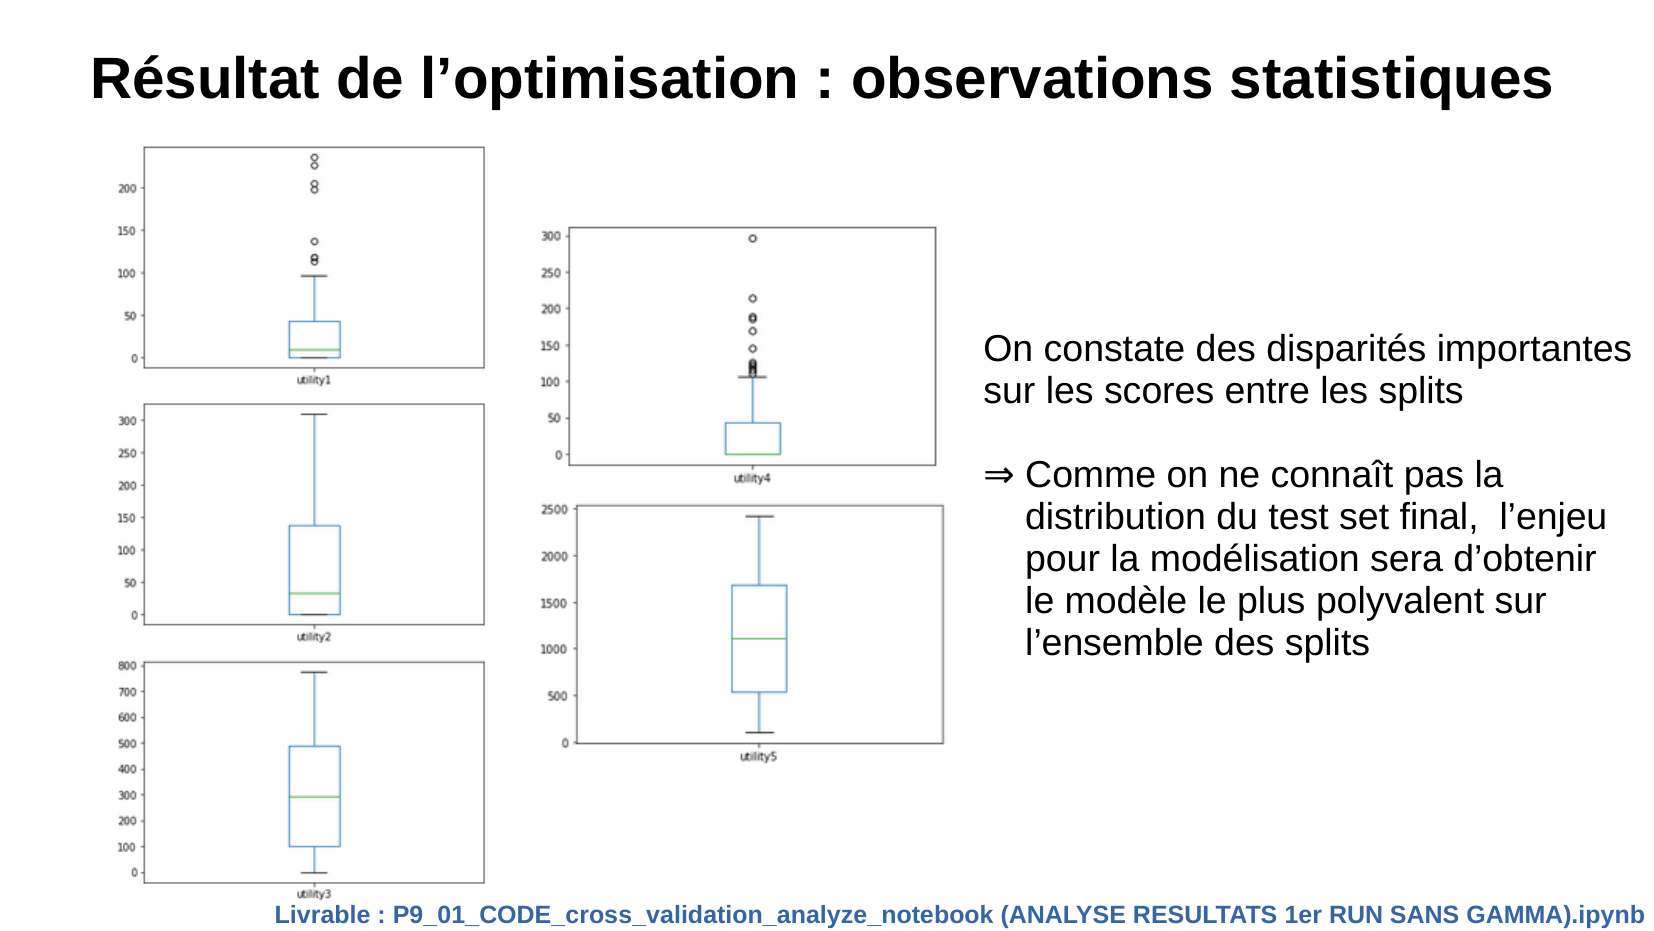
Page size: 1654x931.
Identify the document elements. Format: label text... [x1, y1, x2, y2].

text_box On constate des disparités importantes sur les scores entre les splits ⇒ Comme on ne connaît pas la distribution du test set final, l’enjeu pour la modélisation sera d’obtenir le modèle le plus polyvalent sur l’ensemble des splits [968, 319, 1654, 839]
text_box Résultat de l’optimisation : observations statistiques [75, 38, 1571, 119]
picture [528, 213, 957, 768]
text_box Livrable : P9_01_CODE_cross_validation_analyze_notebook (ANALYSE RESULTATS 1er RUN SANS GAMMA).ipynb [224, 893, 1654, 931]
picture [106, 141, 501, 910]
